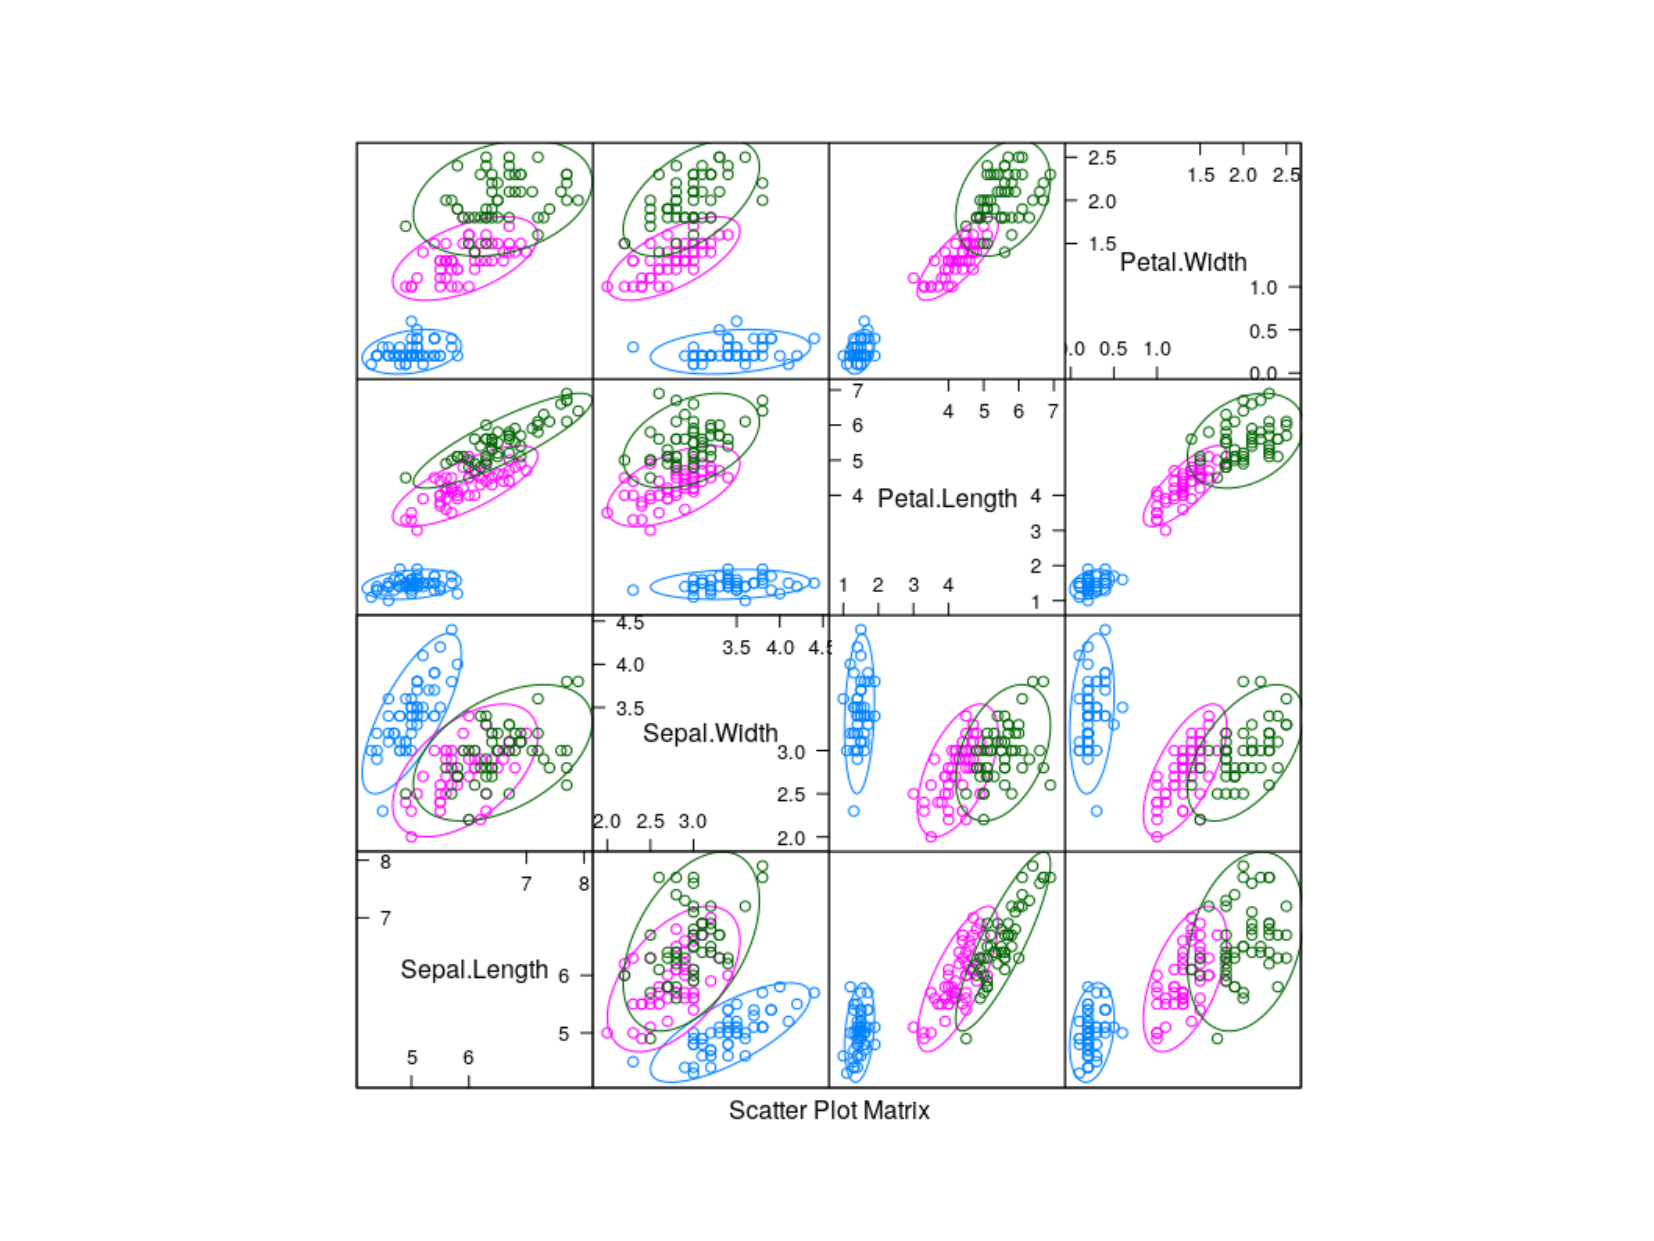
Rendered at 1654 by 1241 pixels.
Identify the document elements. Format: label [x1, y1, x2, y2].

picture [332, 121, 1334, 1135]
